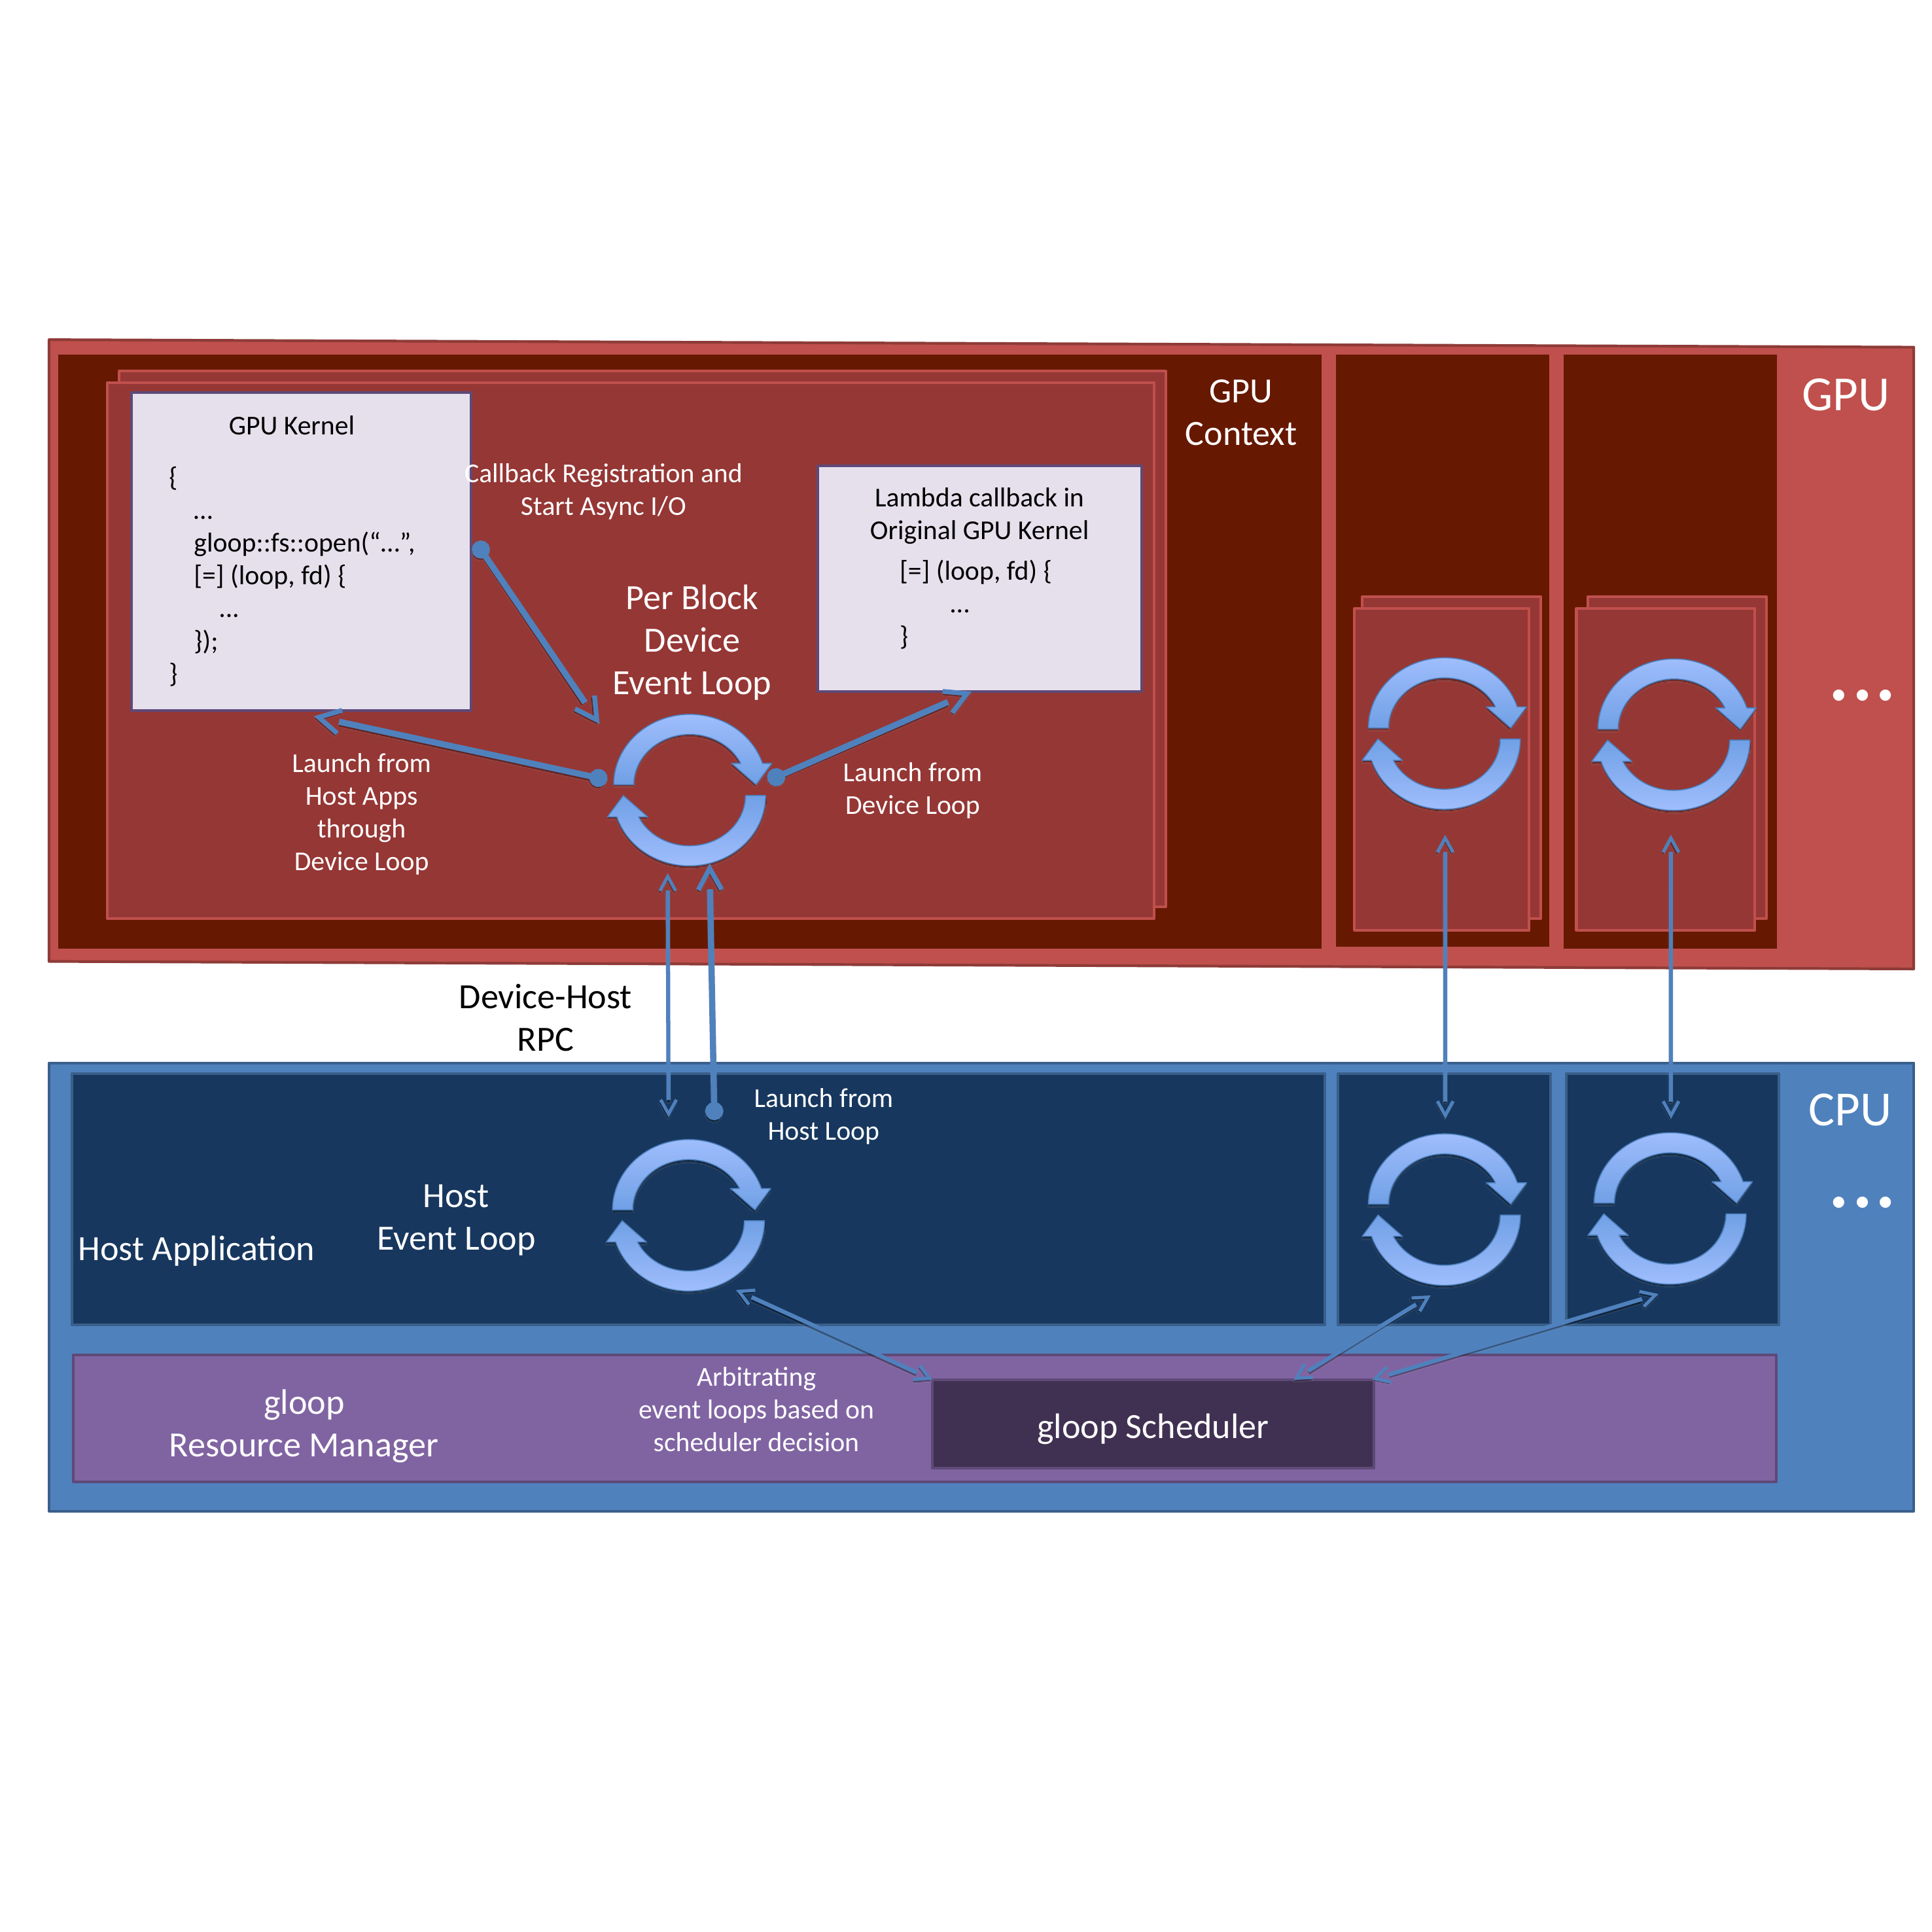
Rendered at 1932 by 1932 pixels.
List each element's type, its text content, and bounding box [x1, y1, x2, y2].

text_box GPU Kernel [219, 402, 365, 445]
text_box … [1784, 667, 1905, 789]
text_box Lambda callback in Original GPU Kernel [860, 474, 1099, 550]
text_box CPU [1786, 1072, 1914, 1141]
text_box gloop Scheduler [932, 1380, 1375, 1469]
text_box … [1784, 1174, 1905, 1295]
text_box GPU Context [1104, 362, 1379, 457]
text_box Launch from Host Apps through Device Loop [263, 740, 460, 881]
text_box Launch from Host Loop [726, 1075, 921, 1151]
text_box Host Application [59, 1220, 334, 1273]
text_box gloop Resource Manager [108, 1373, 501, 1469]
text_box [49, 340, 1914, 969]
text_box [49, 1063, 1914, 1511]
text_box Device-Host RPC [449, 968, 642, 1063]
text_box GPU [1782, 357, 1910, 426]
text_box Host Event Loop [304, 1167, 608, 1262]
text_box Per Block Device Event Loop [574, 569, 811, 707]
text_box Launch from Device Loop [815, 749, 1011, 824]
text_box Arbitrating event loops based on scheduler decision [584, 1354, 928, 1462]
text_box Callback Registration and Start Async I/O [451, 450, 756, 526]
text_box { … gloop::fs::open(“…”, [=] (loop, fd) { ... }); } [159, 454, 425, 694]
text_box [=] (loop, fd) { ... } [890, 548, 1063, 656]
